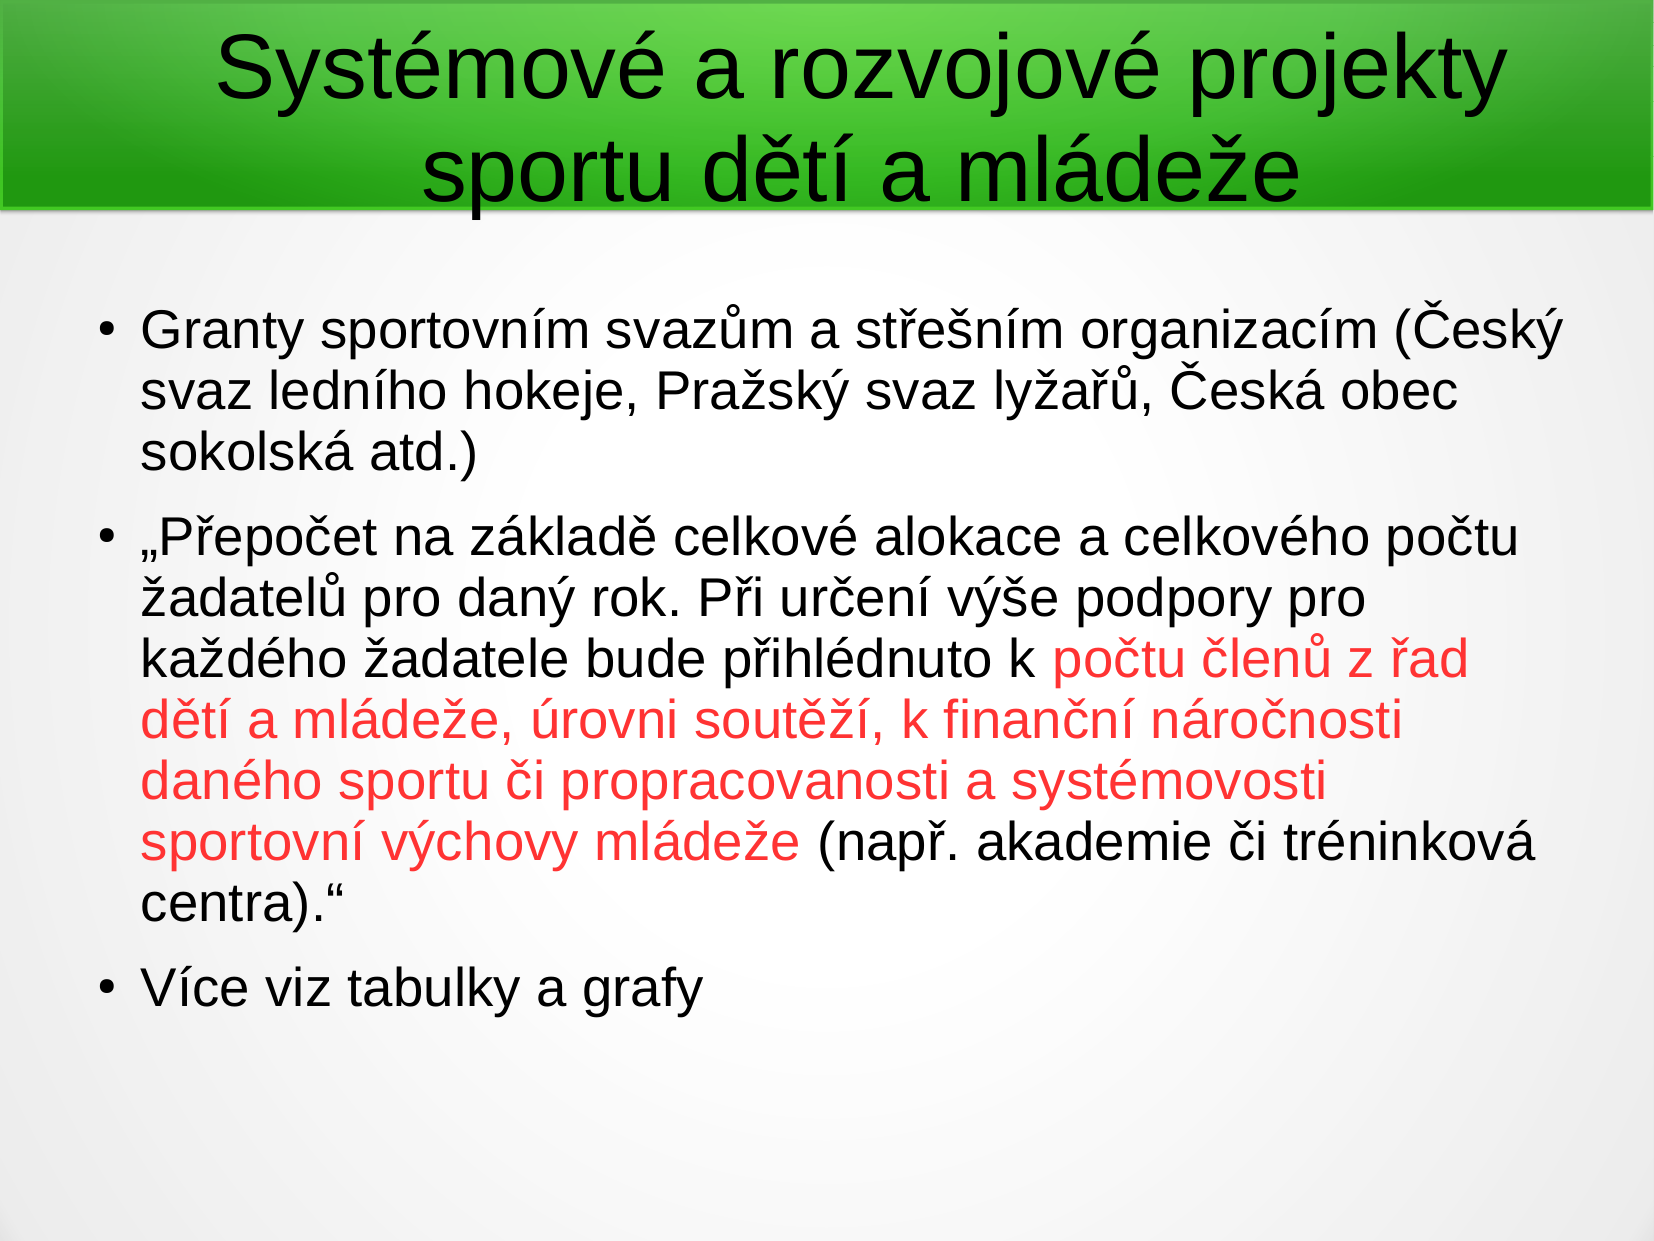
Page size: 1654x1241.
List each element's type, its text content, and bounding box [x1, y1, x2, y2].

title Systémové a rozvojové projekty sportu dětí a mládeže [82, 15, 1571, 221]
list Granty sportovním svazům a střešním organizacím (Český svaz ledního hokeje, Pražský svaz lyžařů, Česká obec sokolská atd.) „Přepočet na základě celkové alokace a celkového počtu žadatelů pro daný rok. Při určení výše podpory pro každého žadatele bude přihlédnuto k počtu členů z řad dětí a mládeže, úrovni soutěží, k finanční náročnosti daného sportu či propracovanosti a systémovosti sportovní výchovy mládeže (např. akademie či tréninková centra).“ Více viz tabulky a grafy [82, 299, 1571, 1019]
